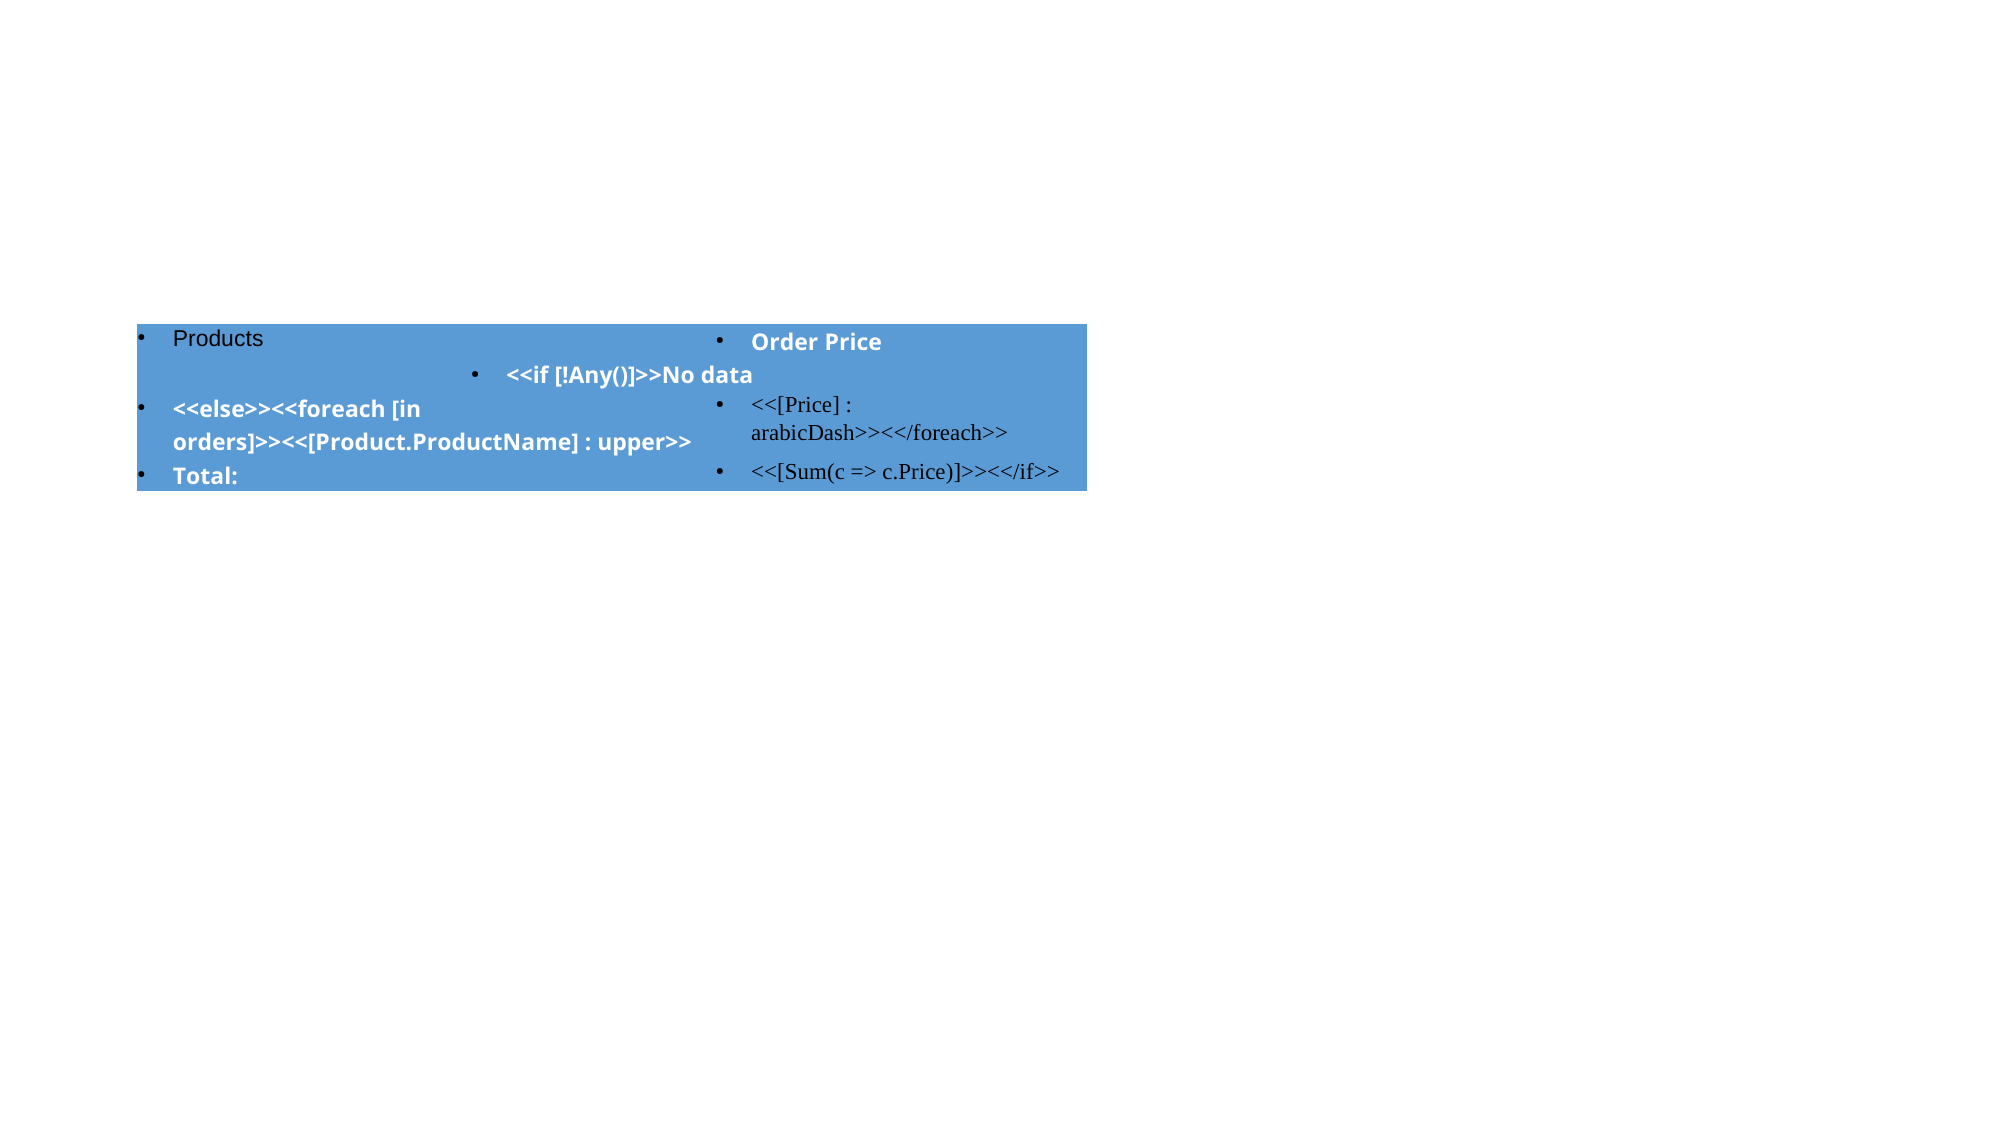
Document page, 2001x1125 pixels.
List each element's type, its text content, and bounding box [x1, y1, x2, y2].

table_cell <<[Sum(c => c.Price)]>><</if>> [716, 458, 1087, 491]
table_cell Total: [137, 458, 716, 491]
table_header Products [137, 324, 716, 357]
table_header Order Price [716, 324, 1087, 357]
table_cell <<[Price] : arabicDash>><</foreach>> [716, 391, 1087, 458]
table_cell <<if [!Any()]>>No data [137, 357, 1087, 391]
table_cell <<else>><<foreach [in orders]>><<[Product.ProductName] : upper>> [137, 391, 716, 458]
